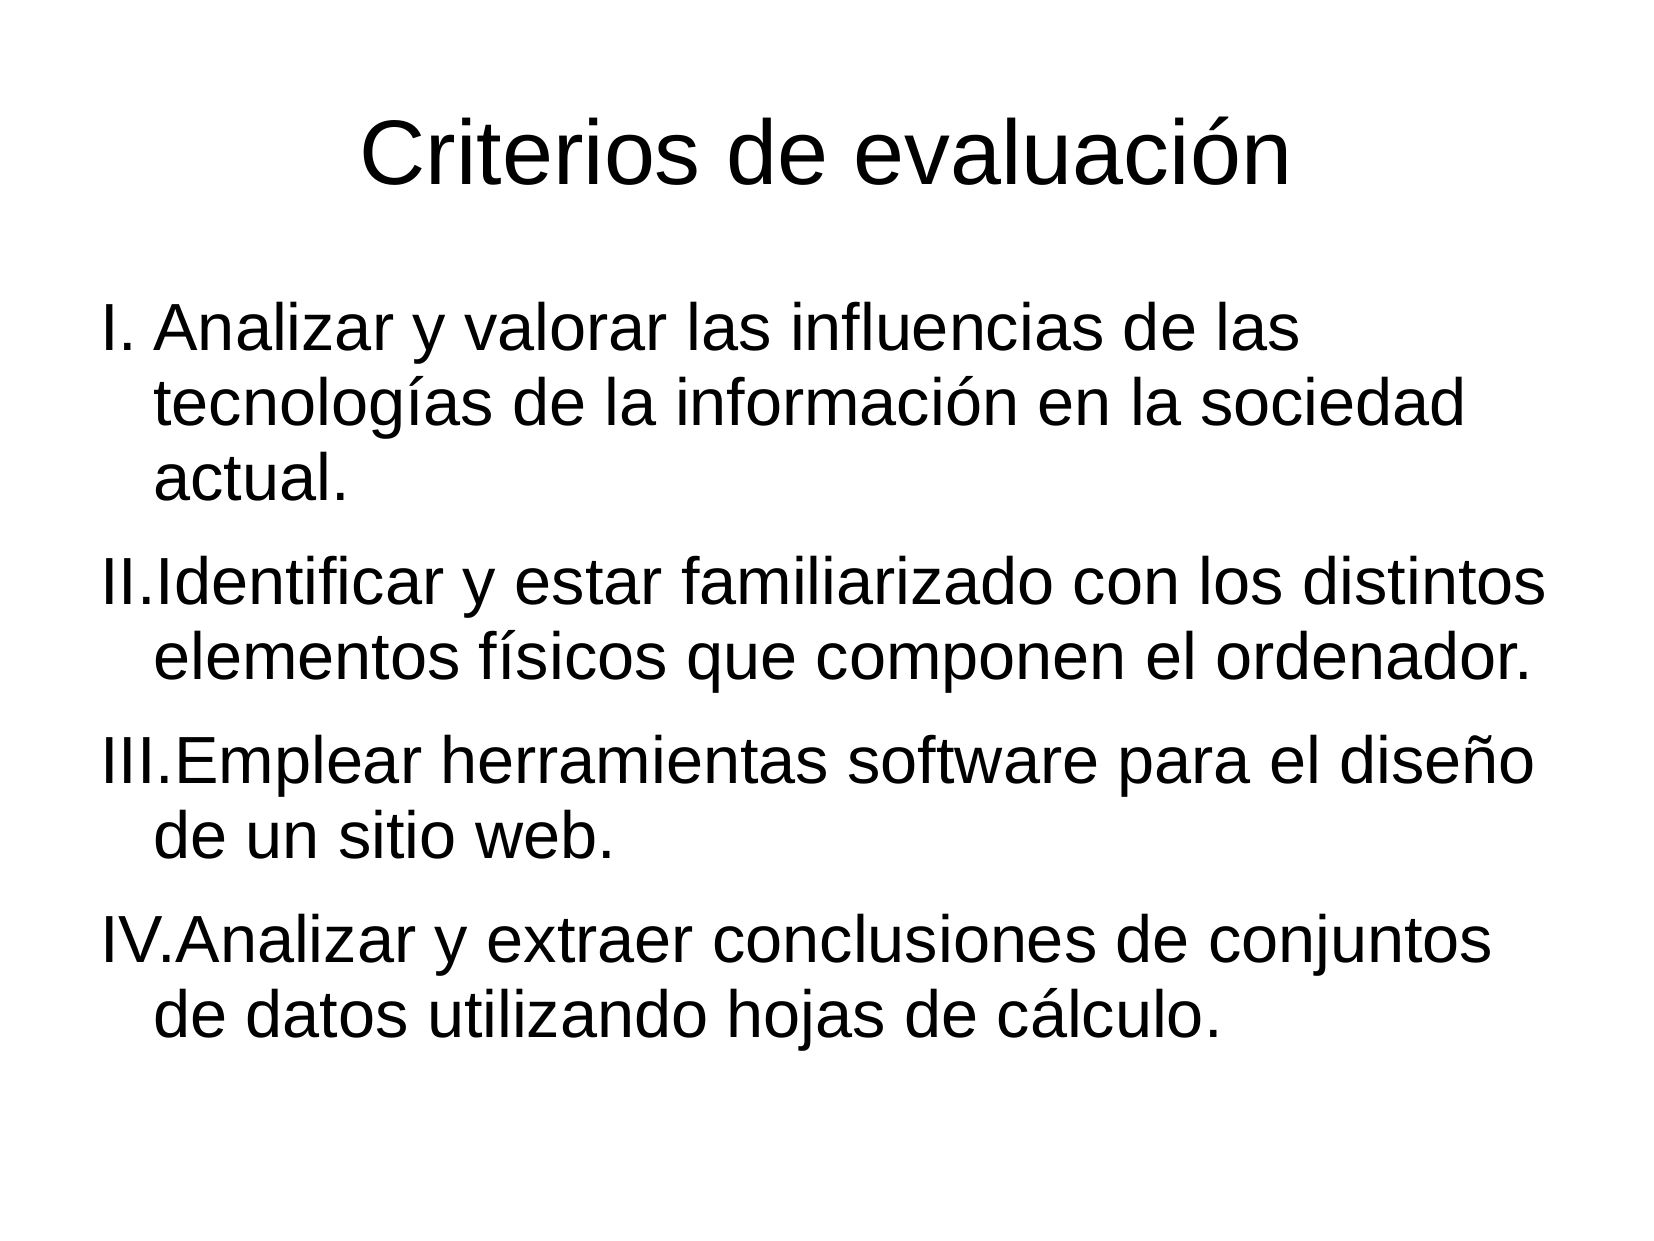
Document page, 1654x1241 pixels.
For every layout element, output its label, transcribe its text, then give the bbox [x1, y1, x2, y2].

title Criterios de evaluación [82, 56, 1571, 250]
list Analizar y valorar las influencias de las tecnologías de la información en la sociedad actual. Identificar y estar familiarizado con los distintos elementos físicos que componen el ordenador. Emplear herramientas software para el diseño de un sitio web. Analizar y extraer conclusiones de conjuntos de datos utilizando hojas de cálculo. [82, 290, 1571, 1109]
